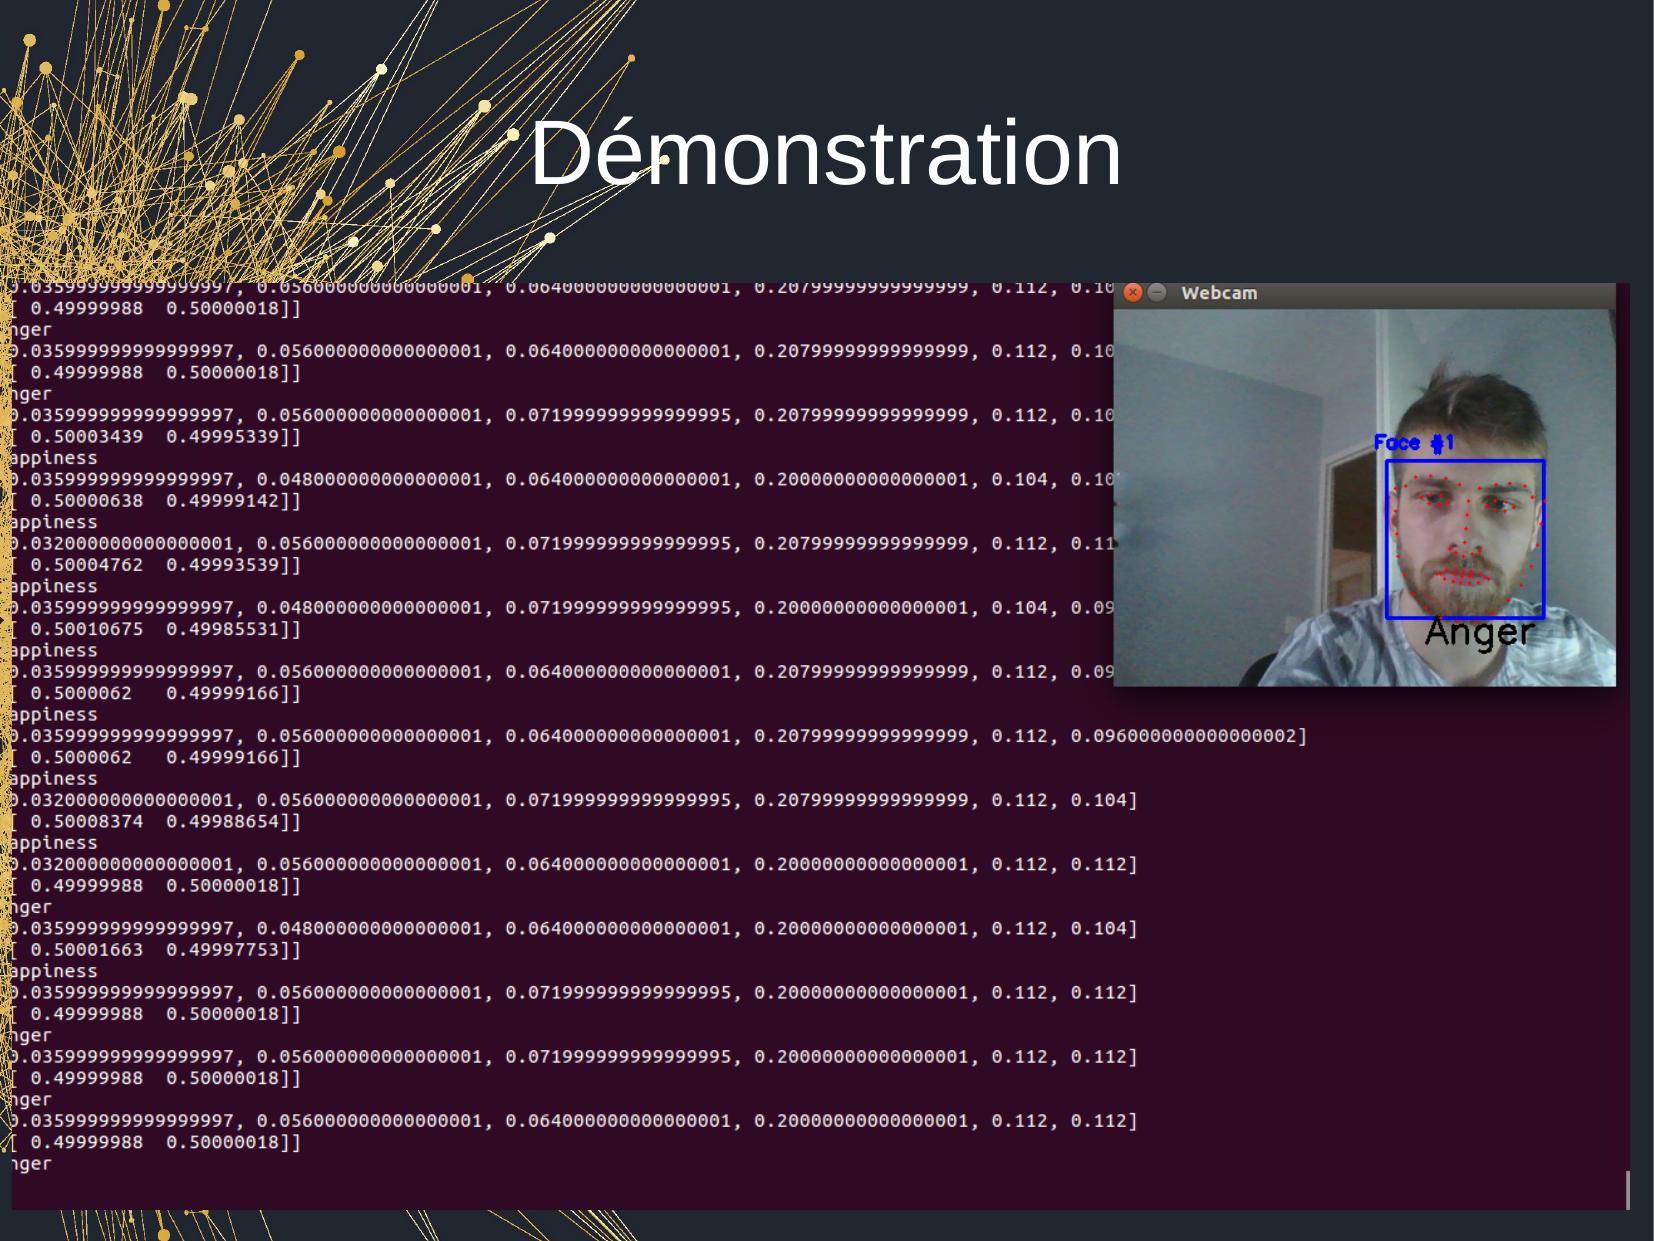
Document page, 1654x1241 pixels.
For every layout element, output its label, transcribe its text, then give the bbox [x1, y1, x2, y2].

title Démonstration [82, 49, 1571, 257]
picture [0, 0, 1654, 1241]
